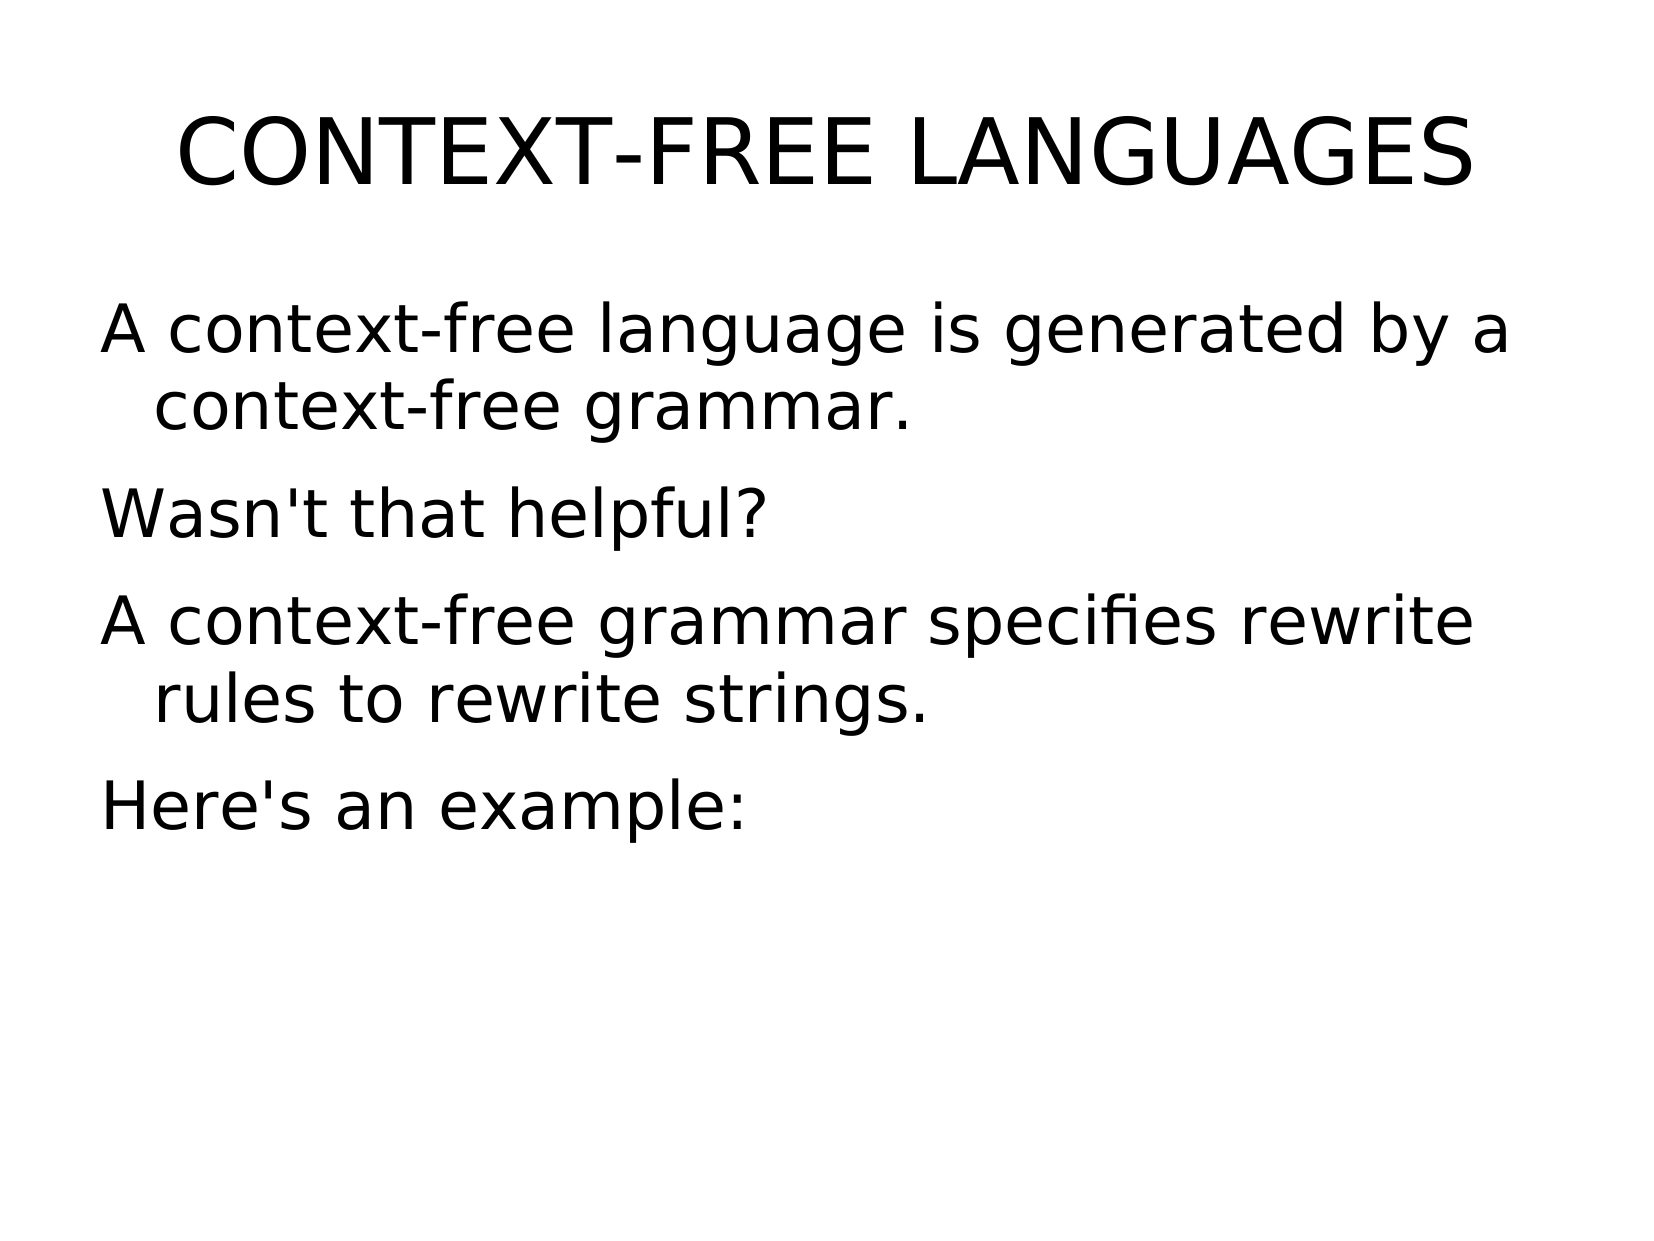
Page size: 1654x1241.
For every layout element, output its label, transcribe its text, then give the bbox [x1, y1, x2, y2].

list A context-free language is generated by a context-free grammar. Wasn't that helpful? A context-free grammar specifies rewrite rules to rewrite strings. Here's an example: [82, 290, 1571, 1109]
title CONTEXT-FREE LANGUAGES [82, 49, 1571, 257]
